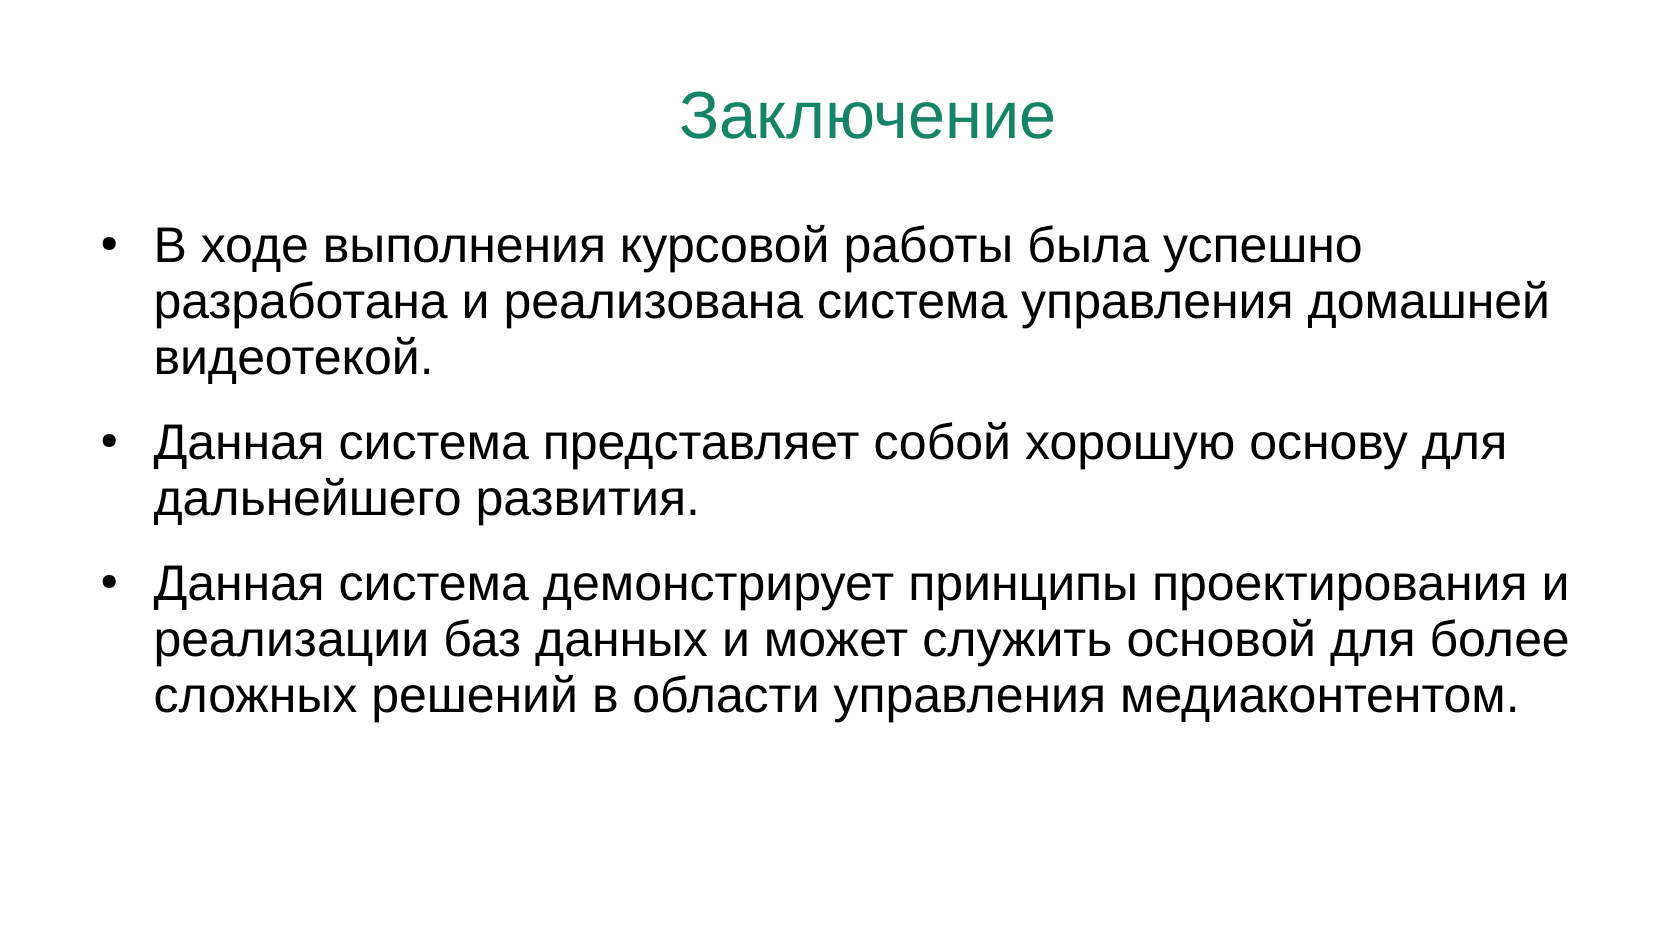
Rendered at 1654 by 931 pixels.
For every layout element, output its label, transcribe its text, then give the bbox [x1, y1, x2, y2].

list В ходе выполнения курсовой работы была успешно разработана и реализована система управления домашней видеотекой. Данная система представляет собой хорошую основу для дальнейшего развития. Данная система демонстрирует принципы проектирования и реализации баз данных и может служить основой для более сложных решений в области управления медиаконтентом. [82, 217, 1571, 758]
title Заключение [289, 12, 1447, 217]
